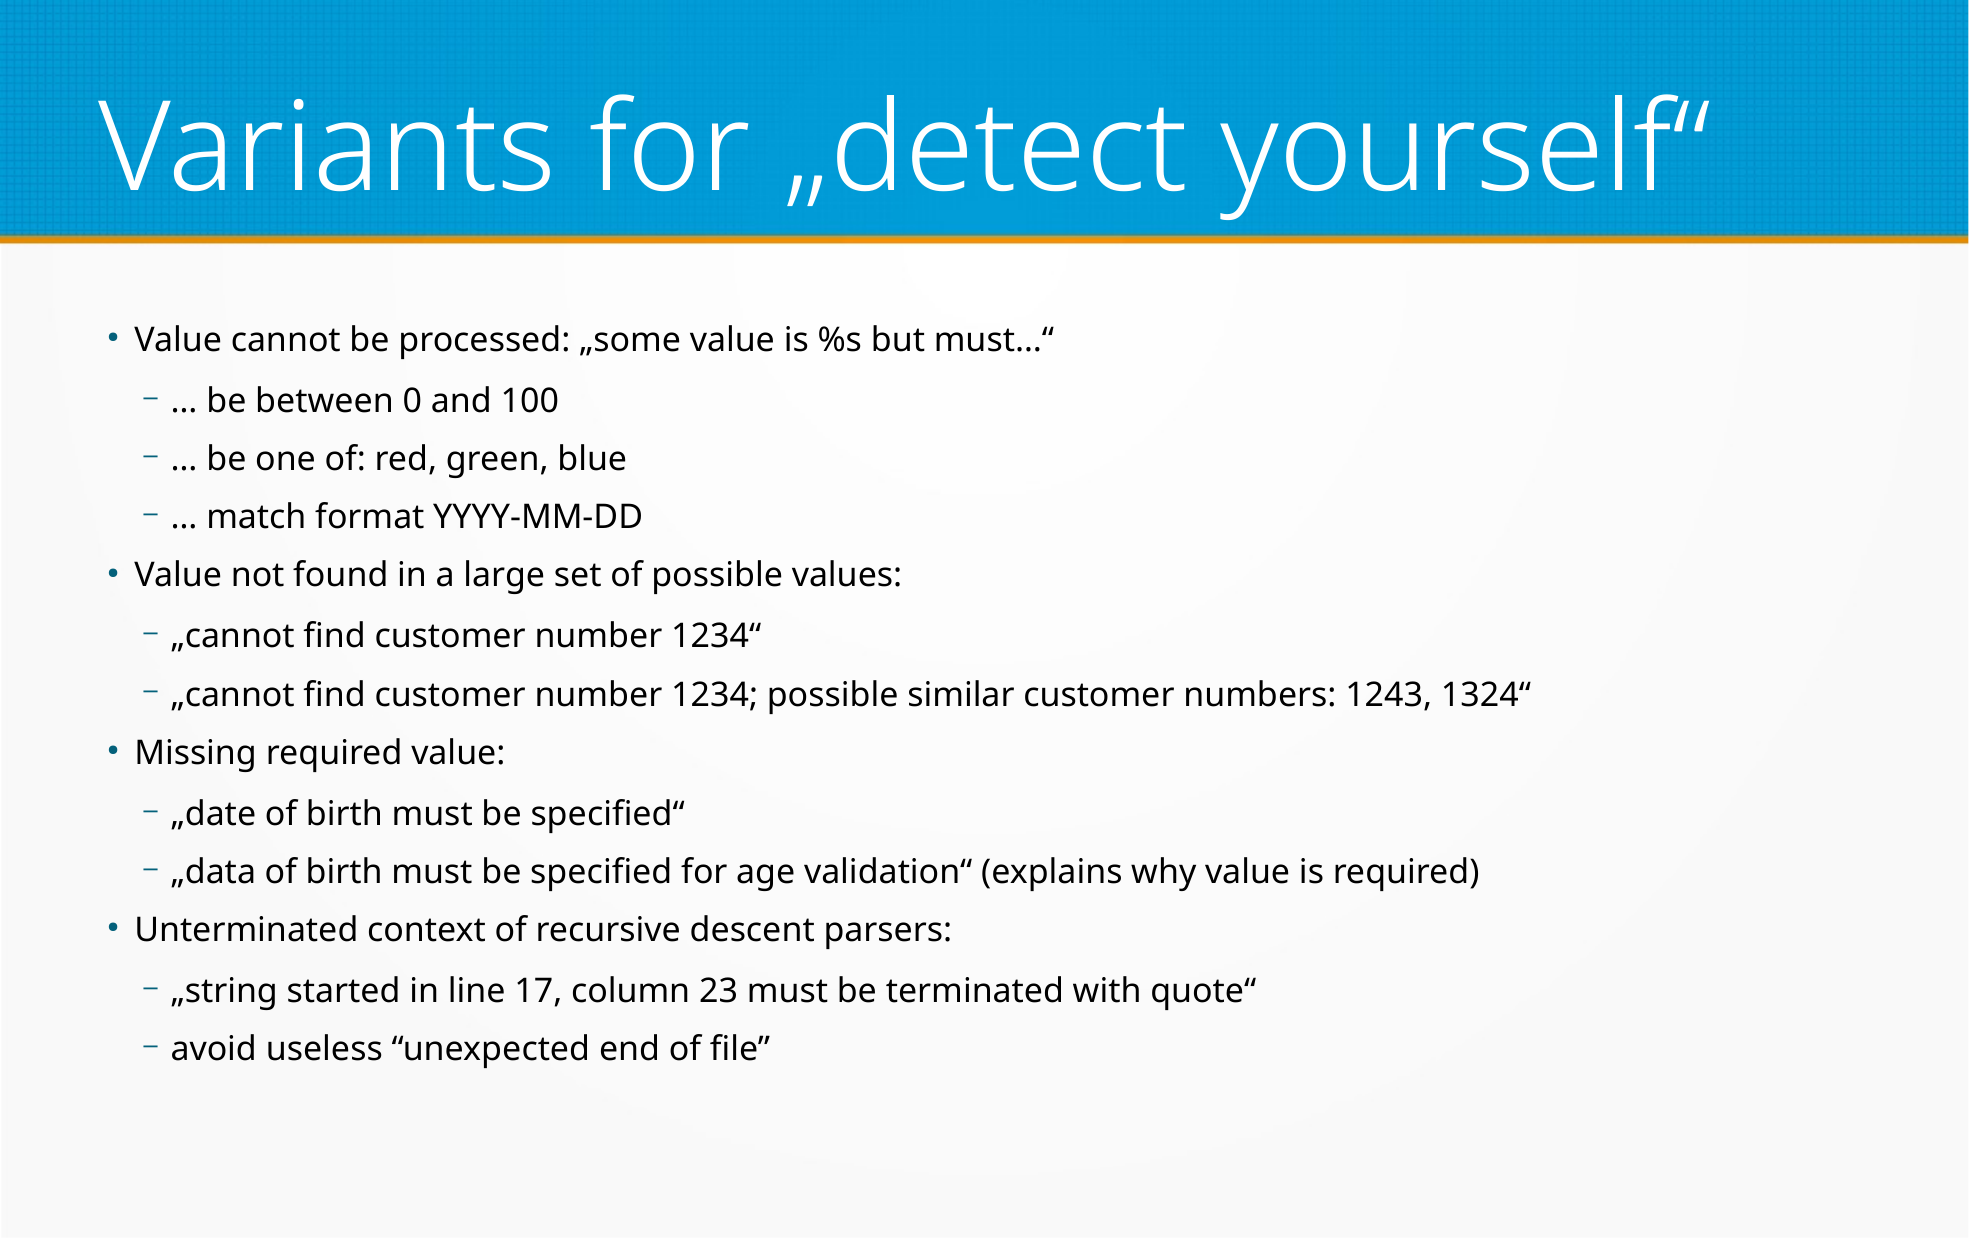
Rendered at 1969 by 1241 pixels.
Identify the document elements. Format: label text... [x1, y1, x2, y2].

picture [0, 233, 1969, 1241]
title Variants for „detect yourself“ [98, 19, 1870, 227]
list Value cannot be processed: „some value is %s but must…“ … be between 0 and 100 … be one of: red, green, blue … match format YYYY-MM-DD Value not found in a large set of possible values: „cannot find customer number 1234“ „cannot find customer number 1234; possible similar customer numbers: 1243, 1324“ Missing required value: „date of birth must be specified“ „data of birth must be specified for age validation“ (explains why value is required) Unterminated context of recursive descent parsers: „string started in line 17, column 23 must be terminated with quote“ avoid useless “unexpected end of file” [98, 315, 1861, 1081]
